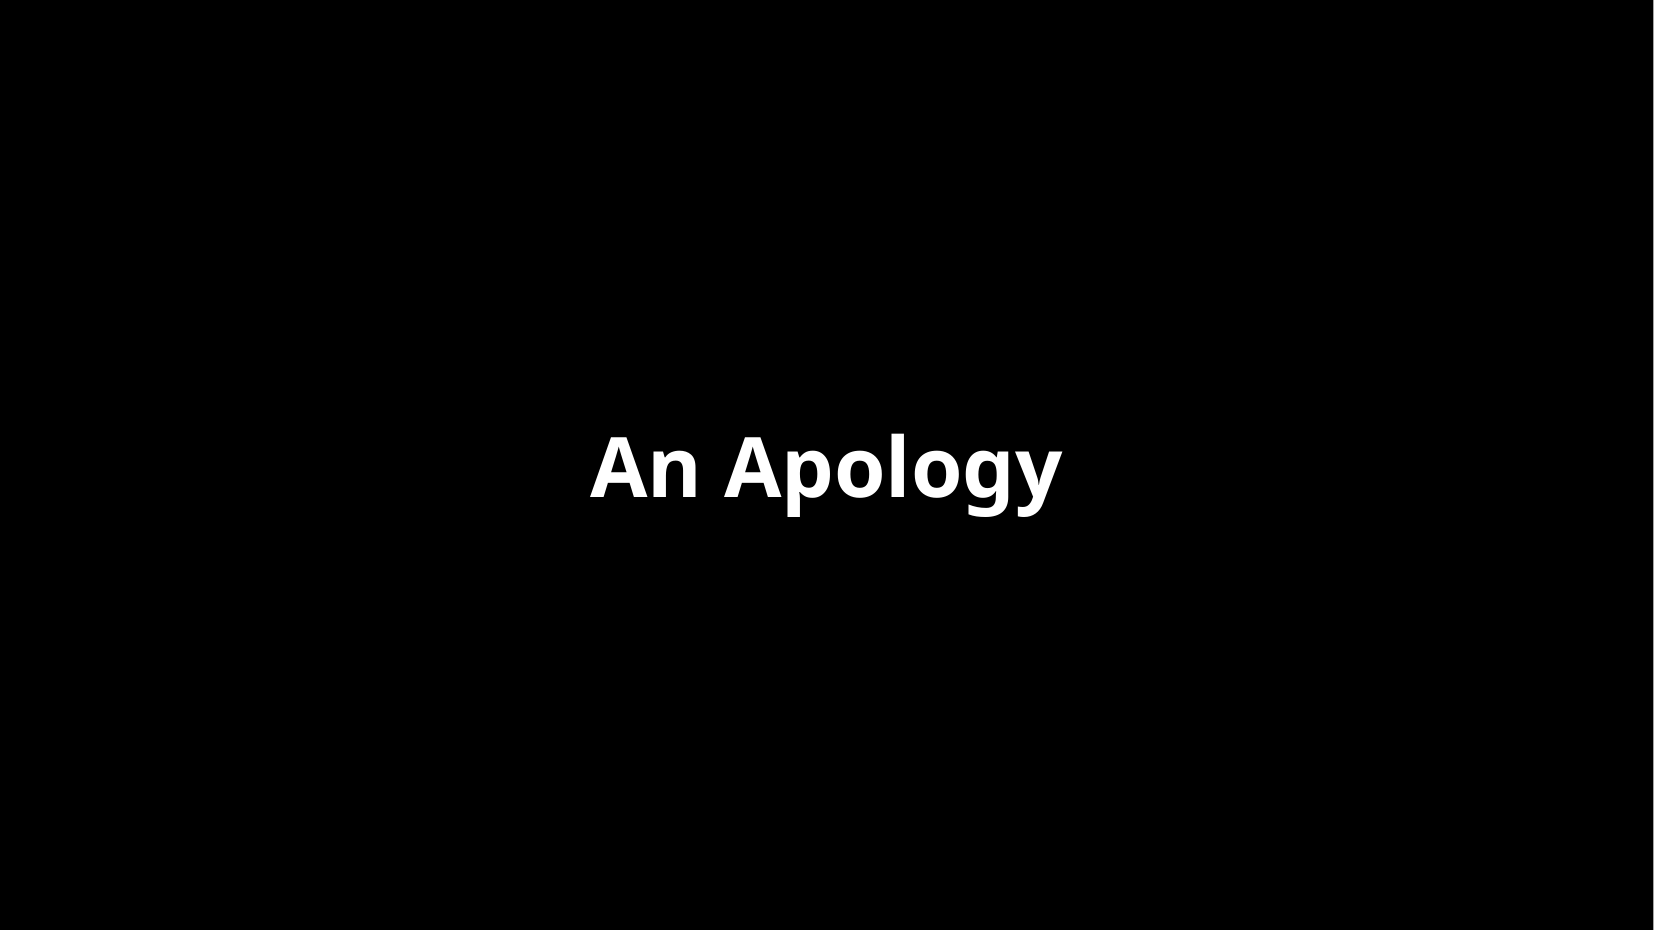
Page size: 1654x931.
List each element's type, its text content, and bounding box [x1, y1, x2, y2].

subtitle An Apology [82, 46, 1571, 884]
